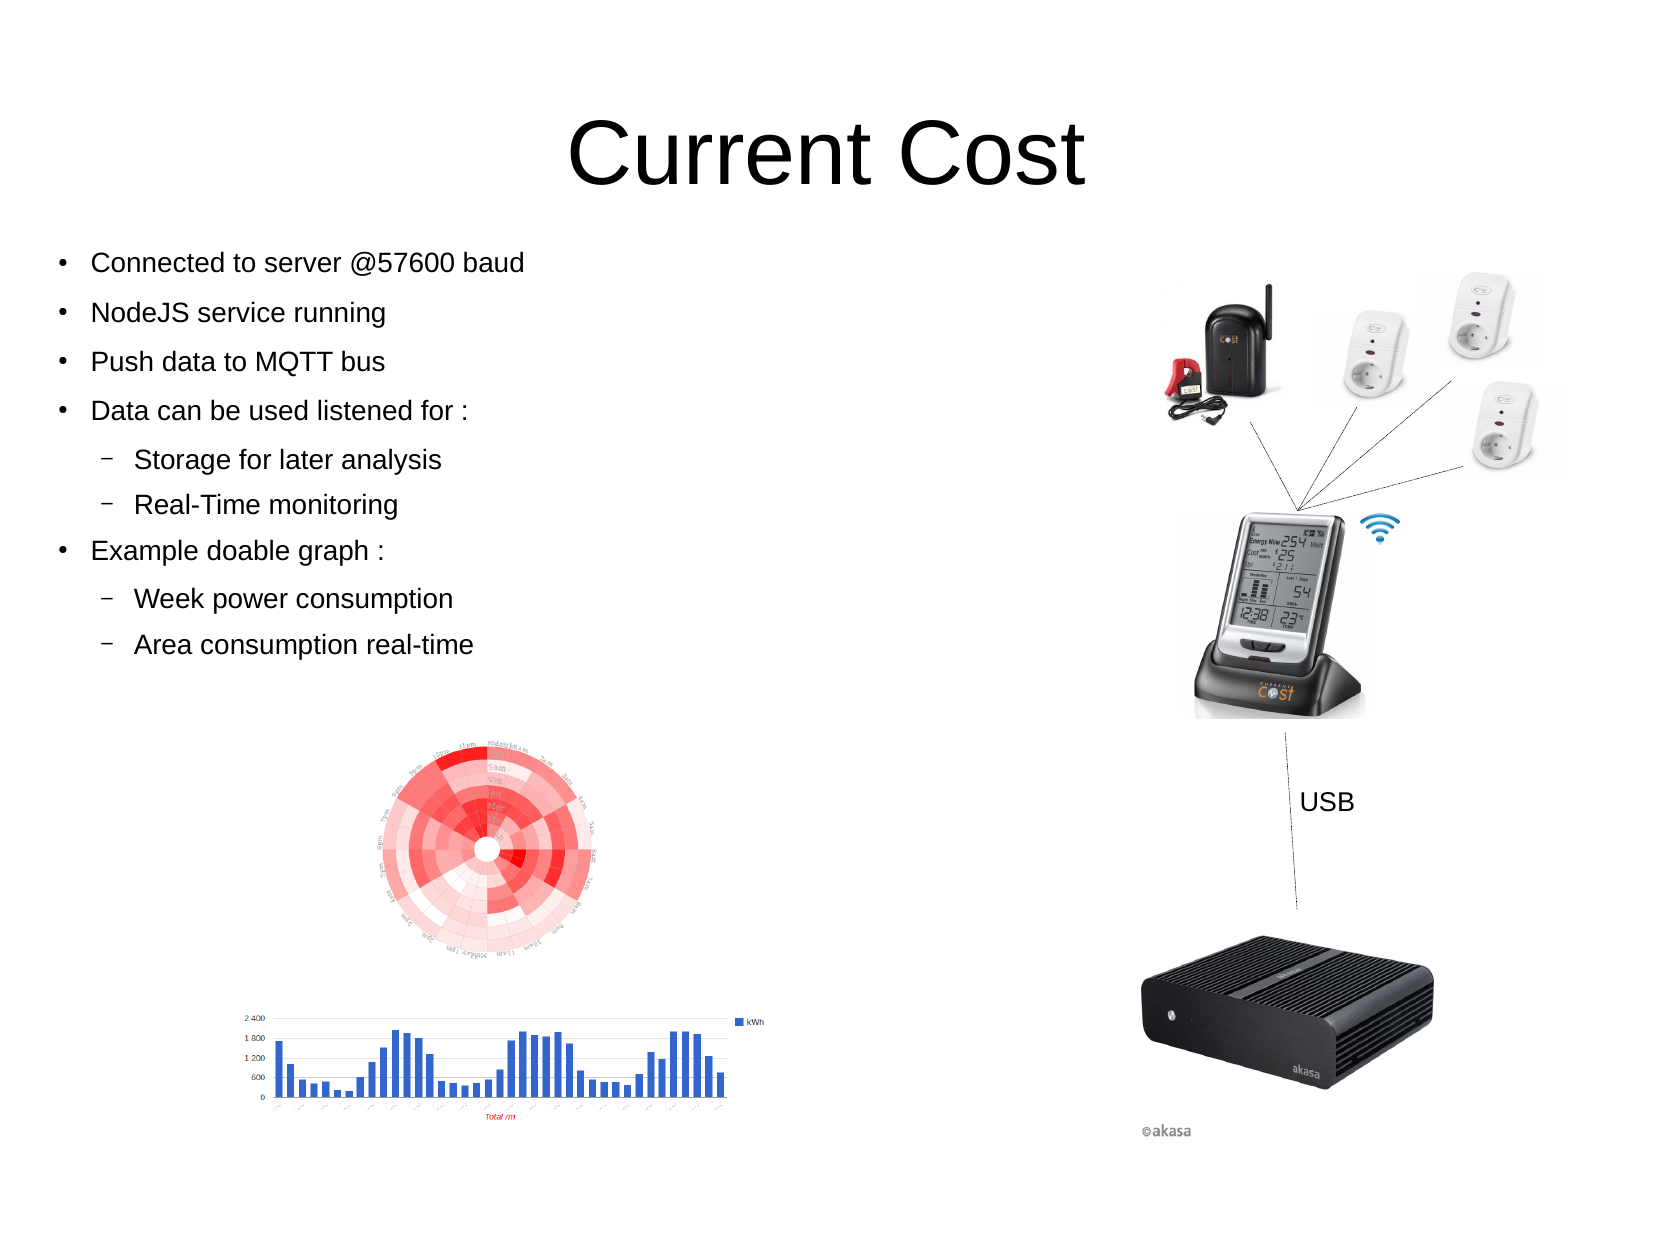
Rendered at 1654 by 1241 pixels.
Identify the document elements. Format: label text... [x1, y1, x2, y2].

picture [1421, 380, 1569, 479]
picture [1151, 277, 1298, 429]
list Connected to server @57600 baud NodeJS service running Push data to MQTT bus Data can be used listened for : Storage for later analysis Real-Time monitoring Example doable graph : Week power consumption Area consumption real-time [47, 248, 1040, 662]
picture [1175, 510, 1404, 719]
picture [1133, 870, 1439, 1146]
title Current Cost [82, 49, 1571, 257]
picture [236, 732, 768, 1125]
picture [1310, 271, 1546, 408]
text_box USB [1284, 779, 1371, 825]
